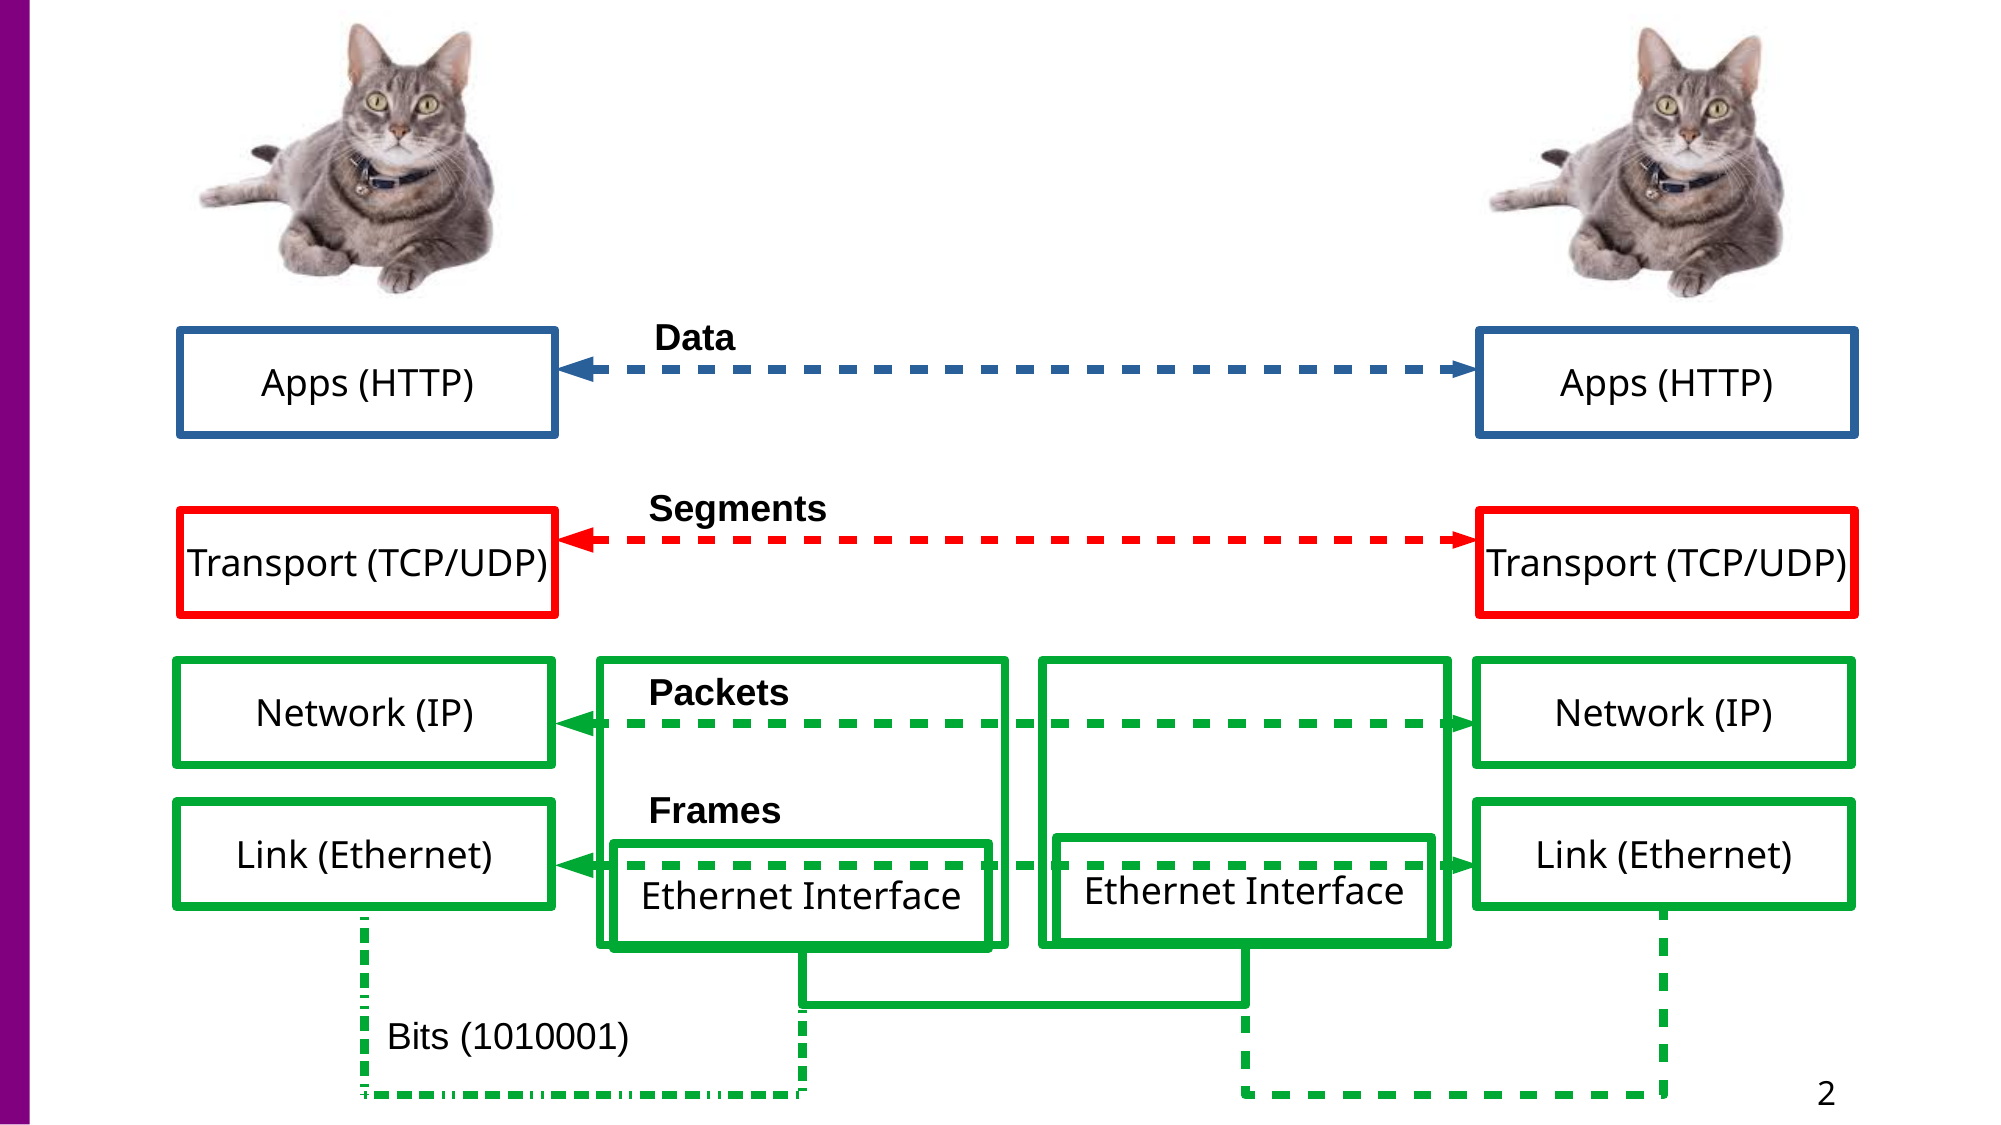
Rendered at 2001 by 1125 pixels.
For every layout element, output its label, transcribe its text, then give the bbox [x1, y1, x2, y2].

text_box Packets [633, 663, 805, 721]
text_box Link (Ethernet) [176, 801, 552, 907]
text_box Data [639, 309, 751, 367]
picture [165, 10, 590, 300]
text_box Ethernet Interface [1056, 837, 1432, 941]
text_box Bits (1010001) [372, 1008, 646, 1066]
text_box Apps (HTTP) [180, 329, 556, 436]
text_box Transport (TCP/UDP) [180, 510, 556, 616]
text_box Ethernet Interface [613, 843, 989, 941]
text_box Segments [633, 479, 843, 537]
text_box Transport (TCP/UDP) [1479, 510, 1855, 616]
text_box Apps (HTTP) [1479, 329, 1855, 436]
picture [1455, 14, 1880, 305]
text_box Link (Ethernet) [1476, 801, 1852, 907]
text_box Network (IP) [176, 660, 552, 766]
text_box Network (IP) [1476, 660, 1852, 766]
text_box Frames [633, 781, 797, 839]
